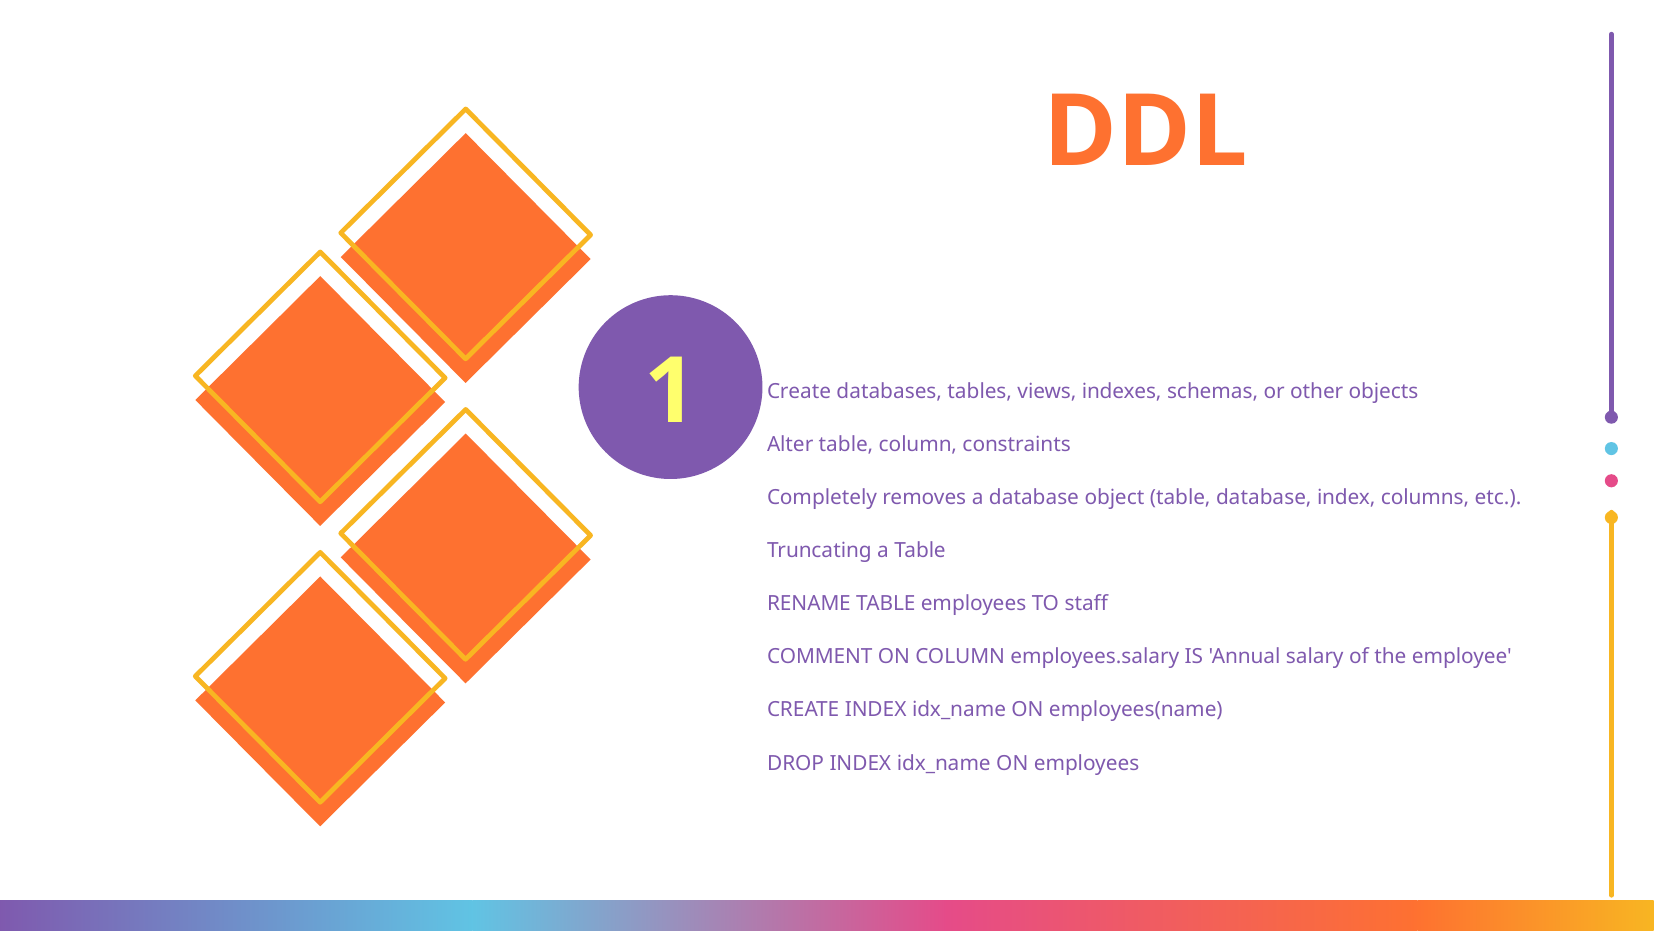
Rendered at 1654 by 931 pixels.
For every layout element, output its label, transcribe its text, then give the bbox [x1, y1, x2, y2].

text_box 1 [578, 295, 761, 479]
title DDL [791, 37, 1501, 215]
text_box Create databases, tables, views, indexes, schemas, or other objects Alter table, column, constraints Completely removes a database object (table, database, index, columns, etc.). Truncating a Table RENAME TABLE employees TO staff COMMENT ON COLUMN employees.salary IS 'Annual salary of the employee' CREATE INDEX idx_name ON employees(name) DROP INDEX idx_name ON employees [752, 368, 1615, 882]
